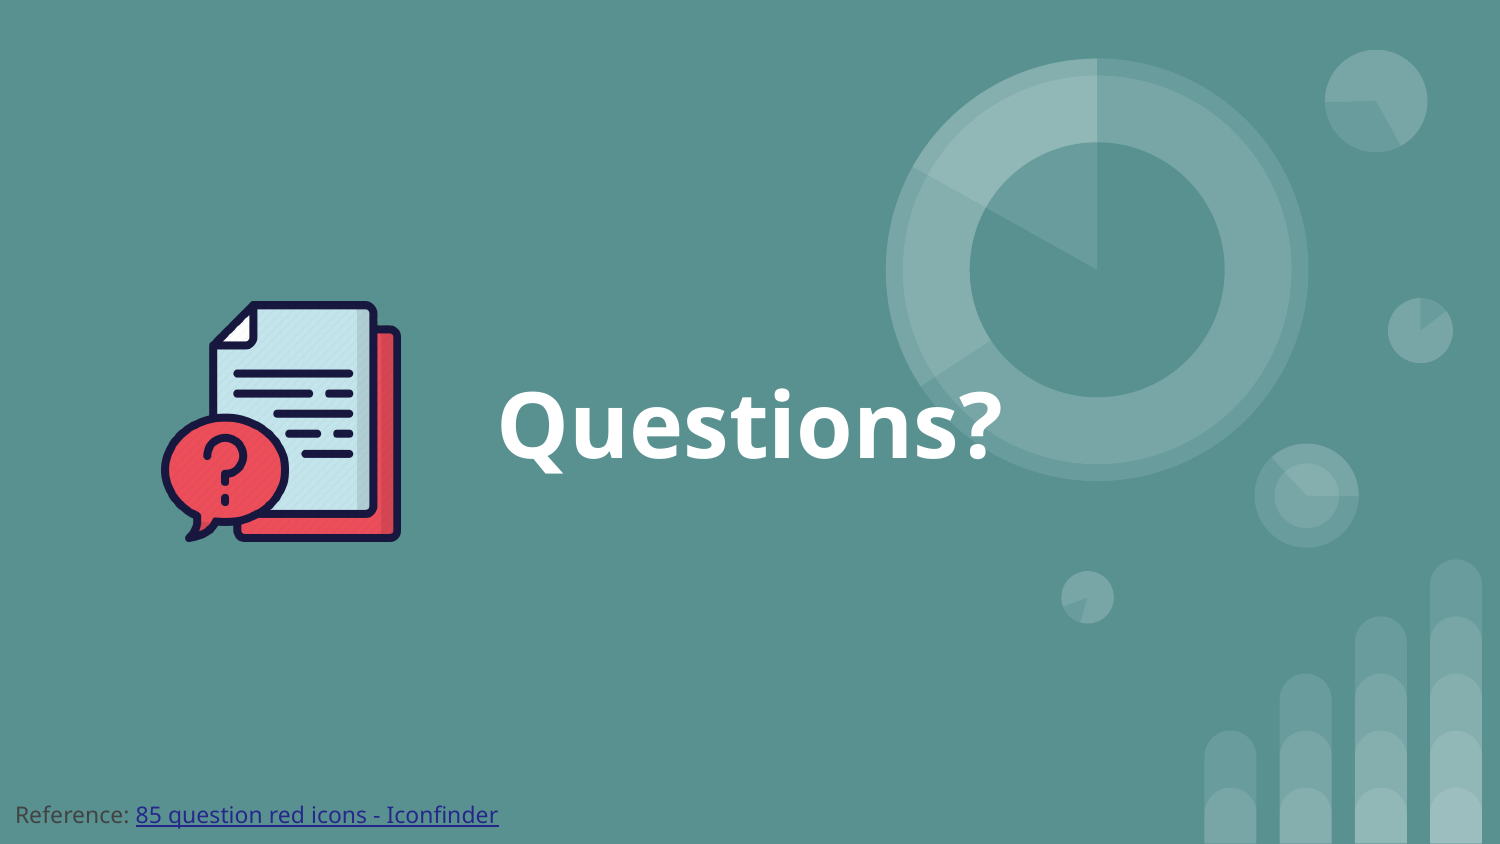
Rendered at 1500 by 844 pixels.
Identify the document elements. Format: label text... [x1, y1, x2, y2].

text_box Reference: 85 question red icons - Iconfinder [0, 785, 1411, 844]
picture [161, 301, 401, 542]
title Questions? [400, 268, 1100, 576]
